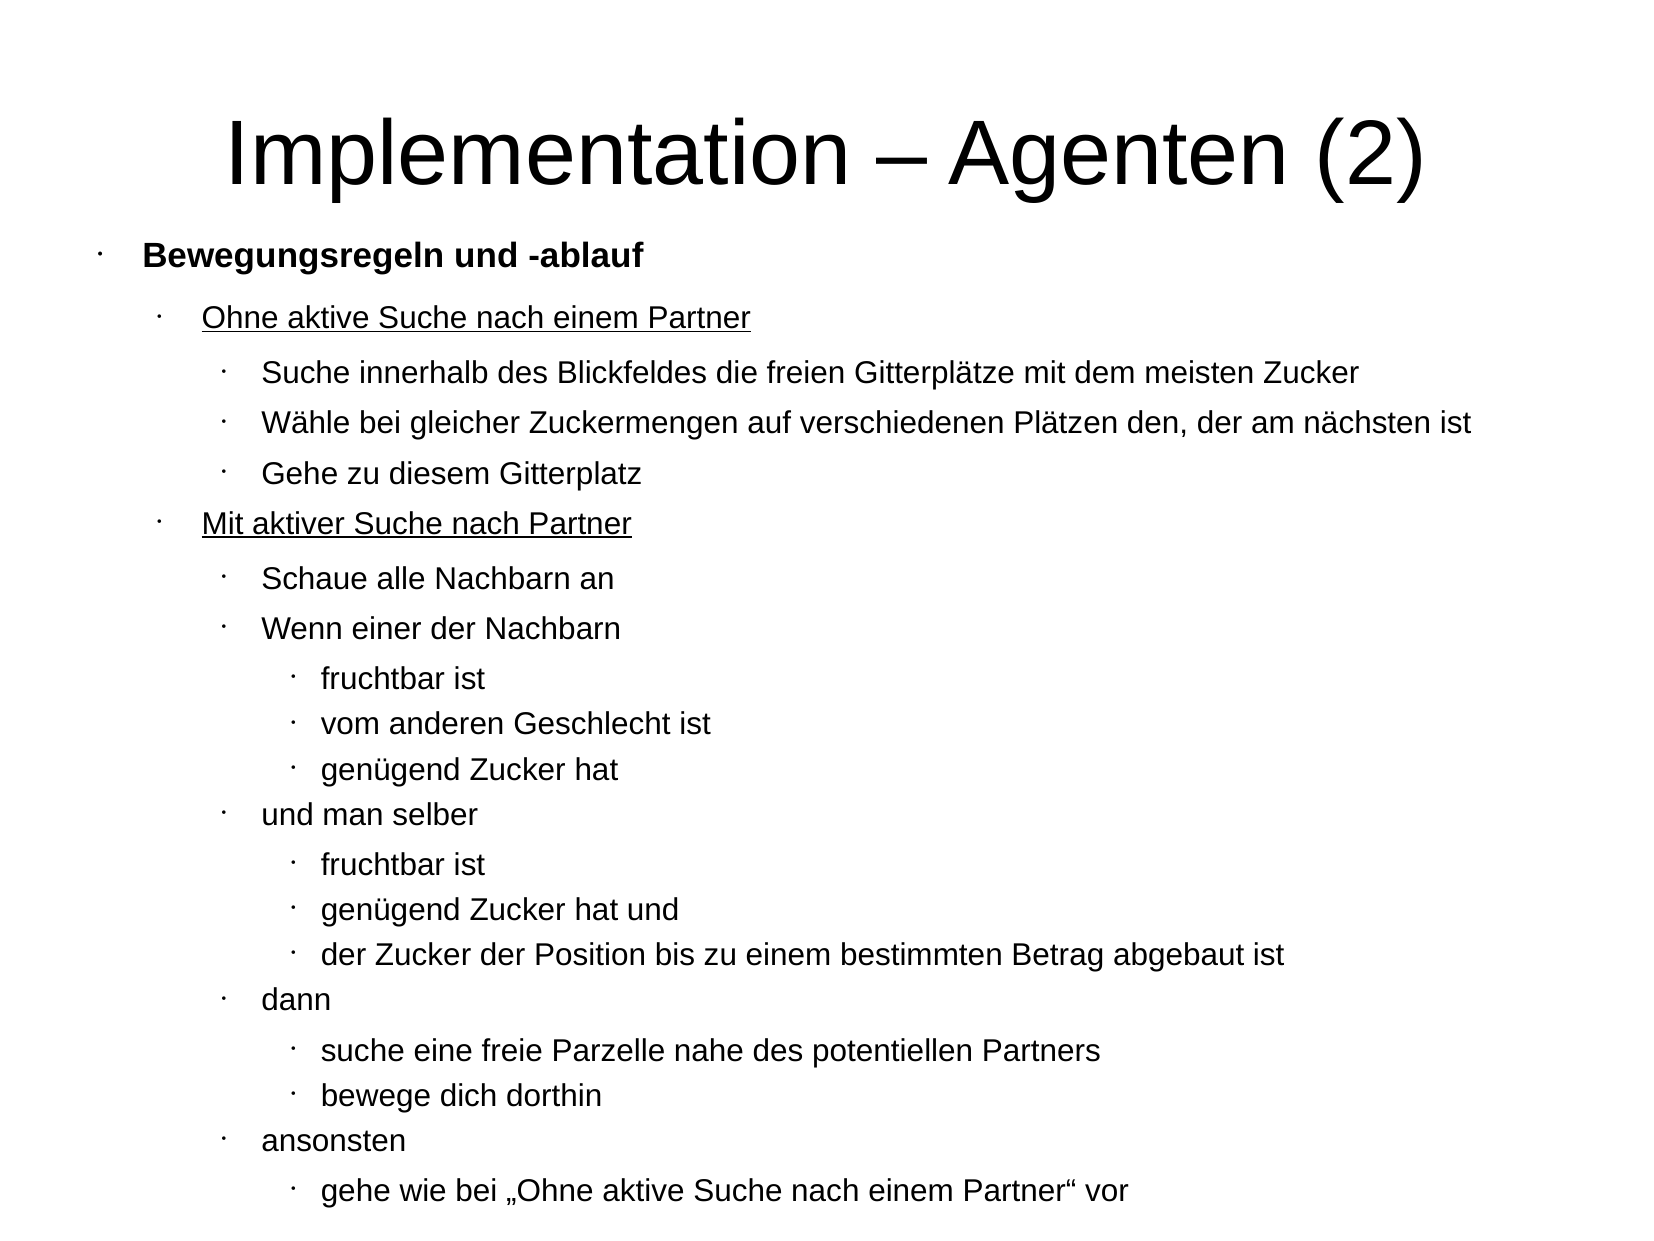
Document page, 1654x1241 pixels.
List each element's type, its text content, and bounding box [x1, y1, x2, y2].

title Implementation – Agenten (2) [82, 56, 1571, 236]
list Bewegungsregeln und -ablauf Ohne aktive Suche nach einem Partner Suche innerhalb des Blickfeldes die freien Gitterplätze mit dem meisten Zucker Wähle bei gleicher Zuckermengen auf verschiedenen Plätzen den, der am nächsten ist Gehe zu diesem Gitterplatz Mit aktiver Suche nach Partner Schaue alle Nachbarn an Wenn einer der Nachbarn fruchtbar ist vom anderen Geschlecht ist genügend Zucker hat und man selber fruchtbar ist genügend Zucker hat und der Zucker der Position bis zu einem bestimmten Betrag abgebaut ist dann suche eine freie Parzelle nahe des potentiellen Partners bewege dich dorthin ansonsten gehe wie bei „Ohne aktive Suche nach einem Partner“ vor [82, 236, 1571, 1211]
